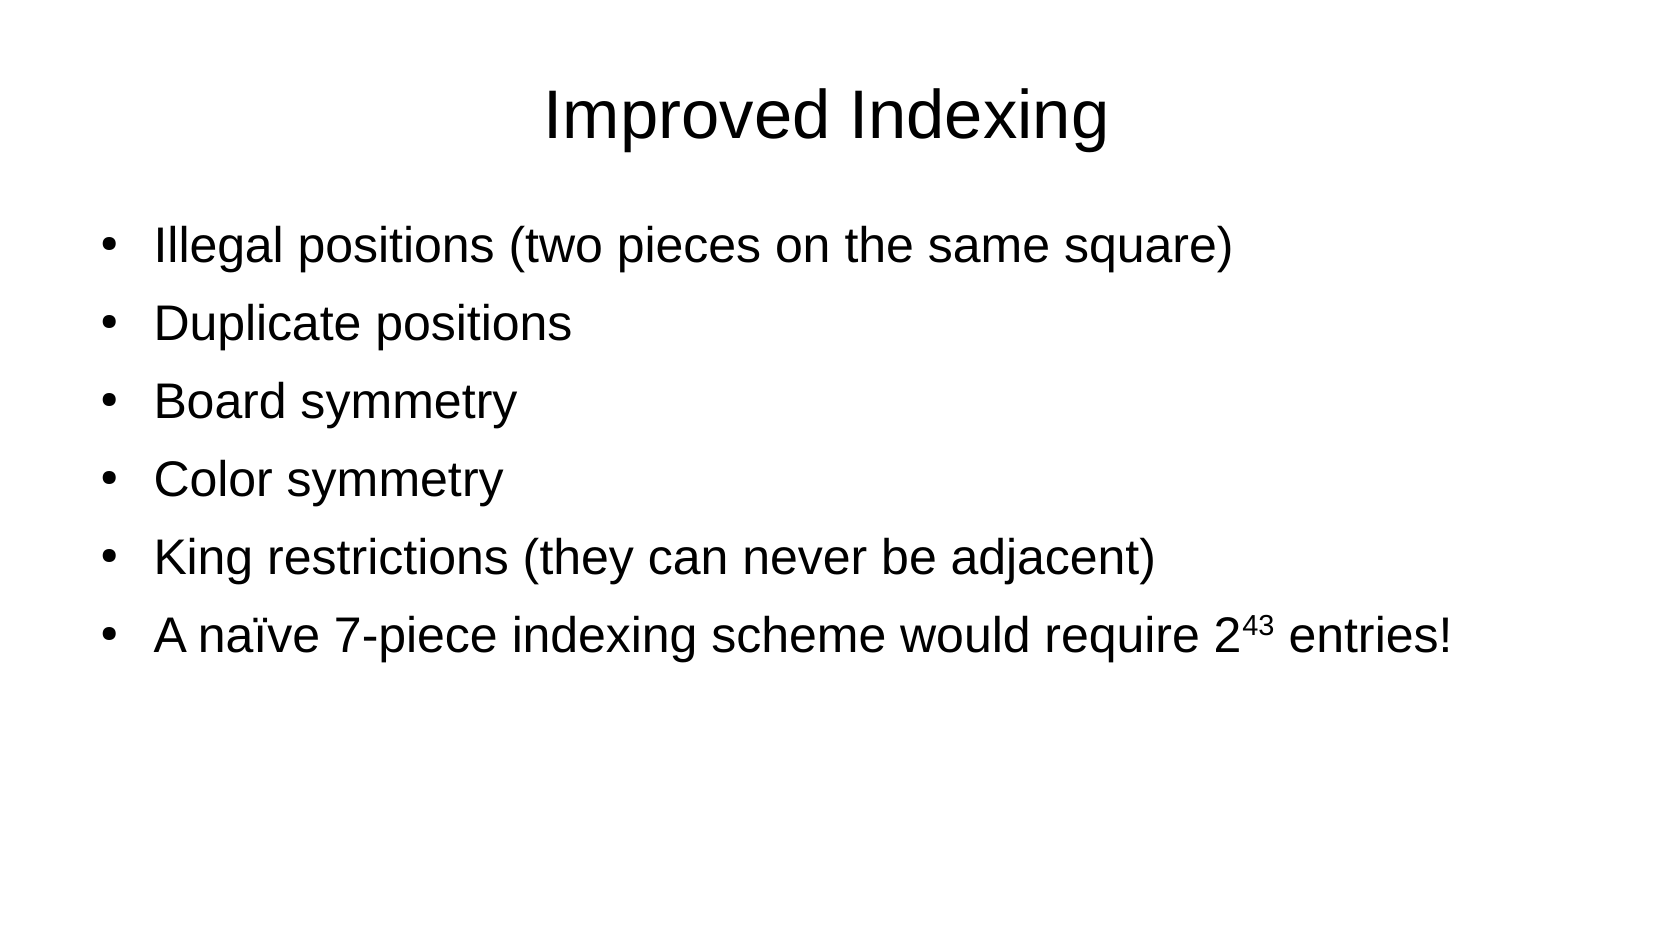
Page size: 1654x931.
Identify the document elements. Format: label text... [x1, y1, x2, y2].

list Illegal positions (two pieces on the same square) Duplicate positions Board symmetry Color symmetry King restrictions (they can never be adjacent) A naïve 7-piece indexing scheme would require 243 entries! [82, 217, 1571, 758]
title Improved Indexing [82, 37, 1571, 193]
